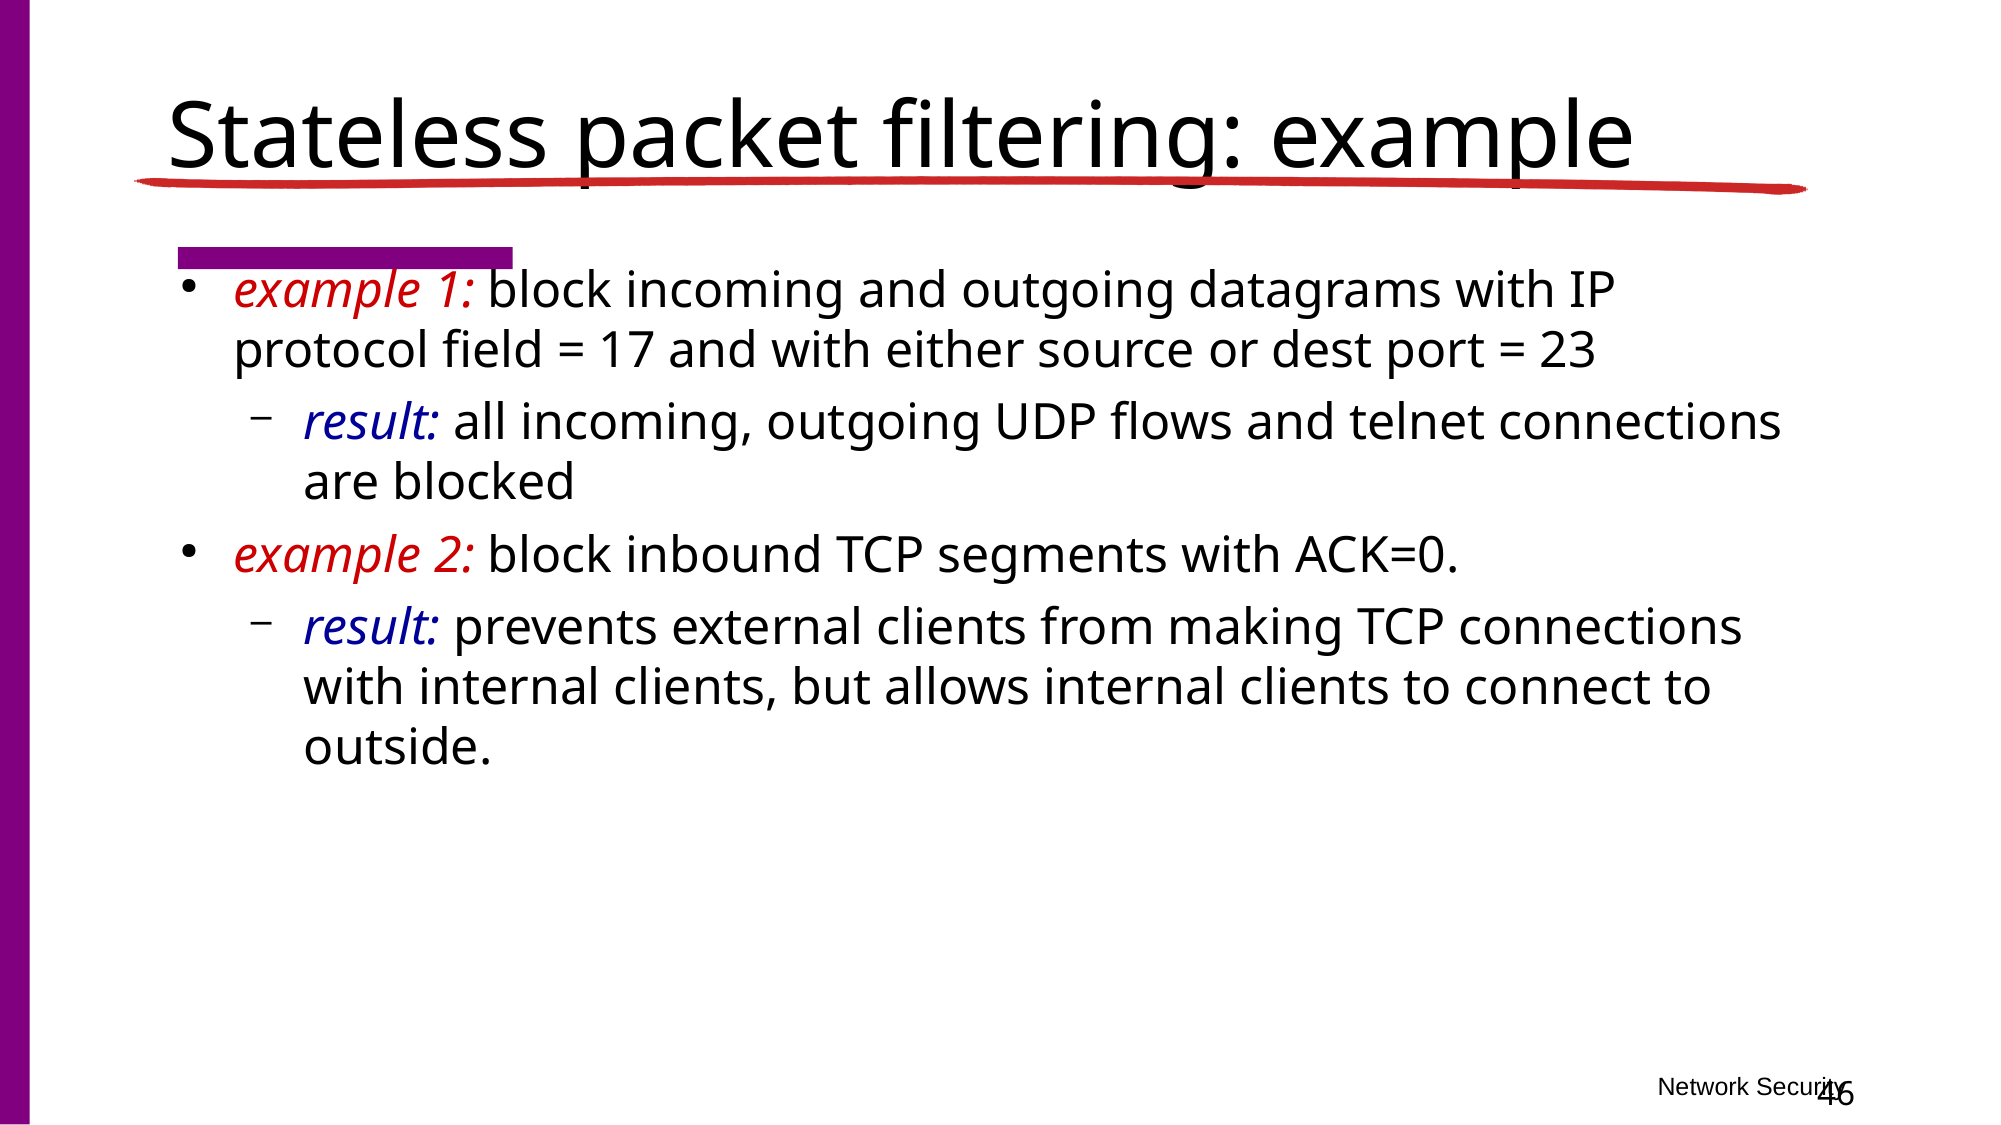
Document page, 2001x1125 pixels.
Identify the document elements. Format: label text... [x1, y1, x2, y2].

list example 1: block incoming and outgoing datagrams with IP protocol field = 17 and with either source or dest port = 23 result: all incoming, outgoing UDP flows and telnet connections are blocked example 2: block inbound TCP segments with ACK=0. result: prevents external clients from making TCP connections with internal clients, but allows internal clients to connect to outside. [147, 249, 1803, 936]
title Stateless packet filtering: example [116, 37, 1924, 225]
picture [127, 171, 1827, 200]
text_box Network Security [1016, 1062, 1862, 1114]
